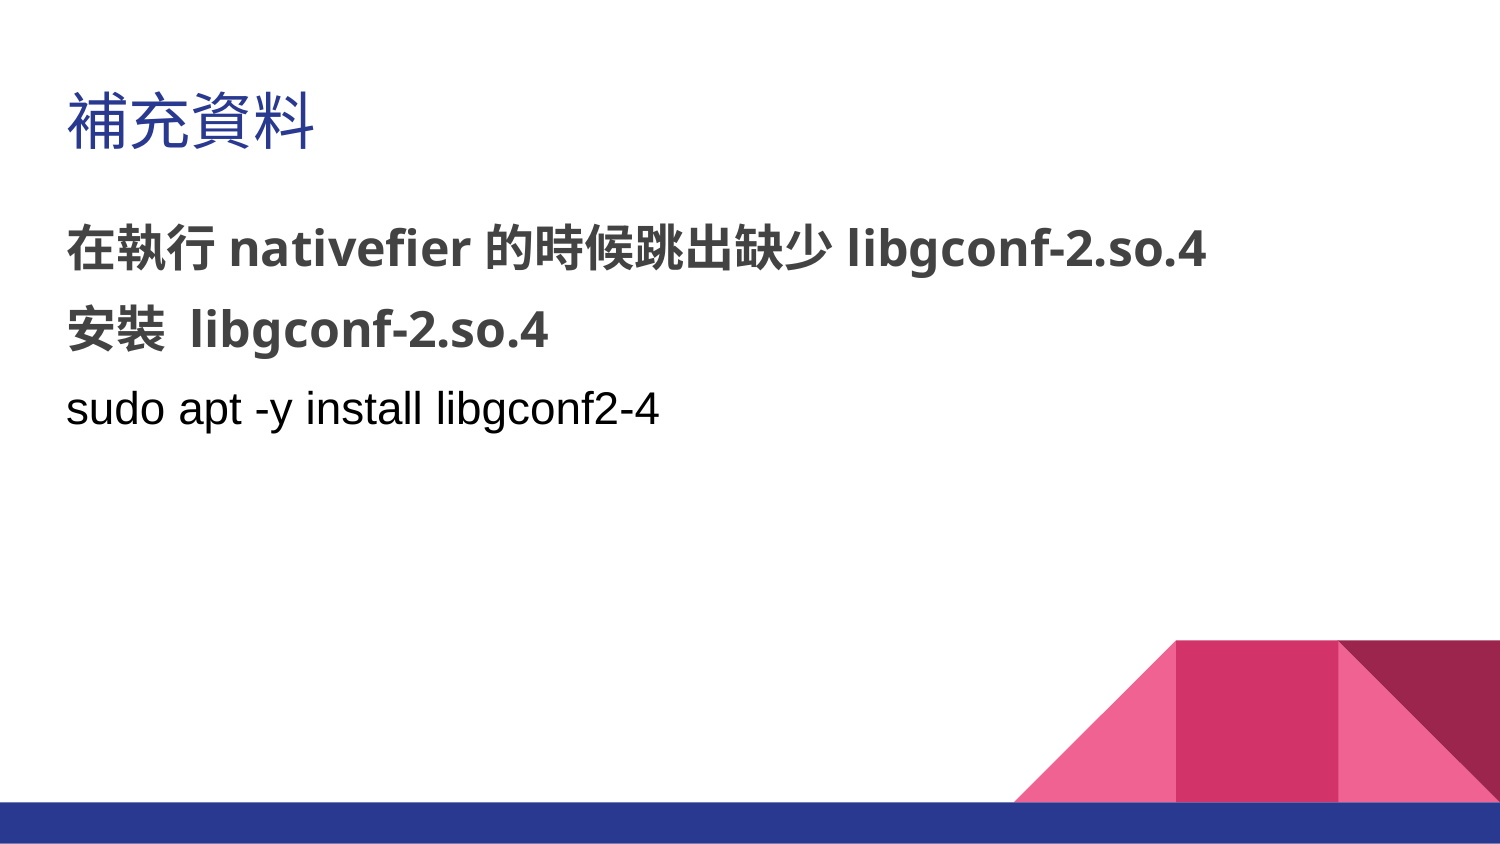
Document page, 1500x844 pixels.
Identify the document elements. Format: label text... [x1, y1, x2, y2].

title 補充資料 [51, 67, 1449, 167]
list 在執行nativefier的時候跳出缺少libgconf-2.so.4 安裝 libgconf-2.so.4 sudo apt -y install libgconf2-4 [51, 201, 1449, 750]
